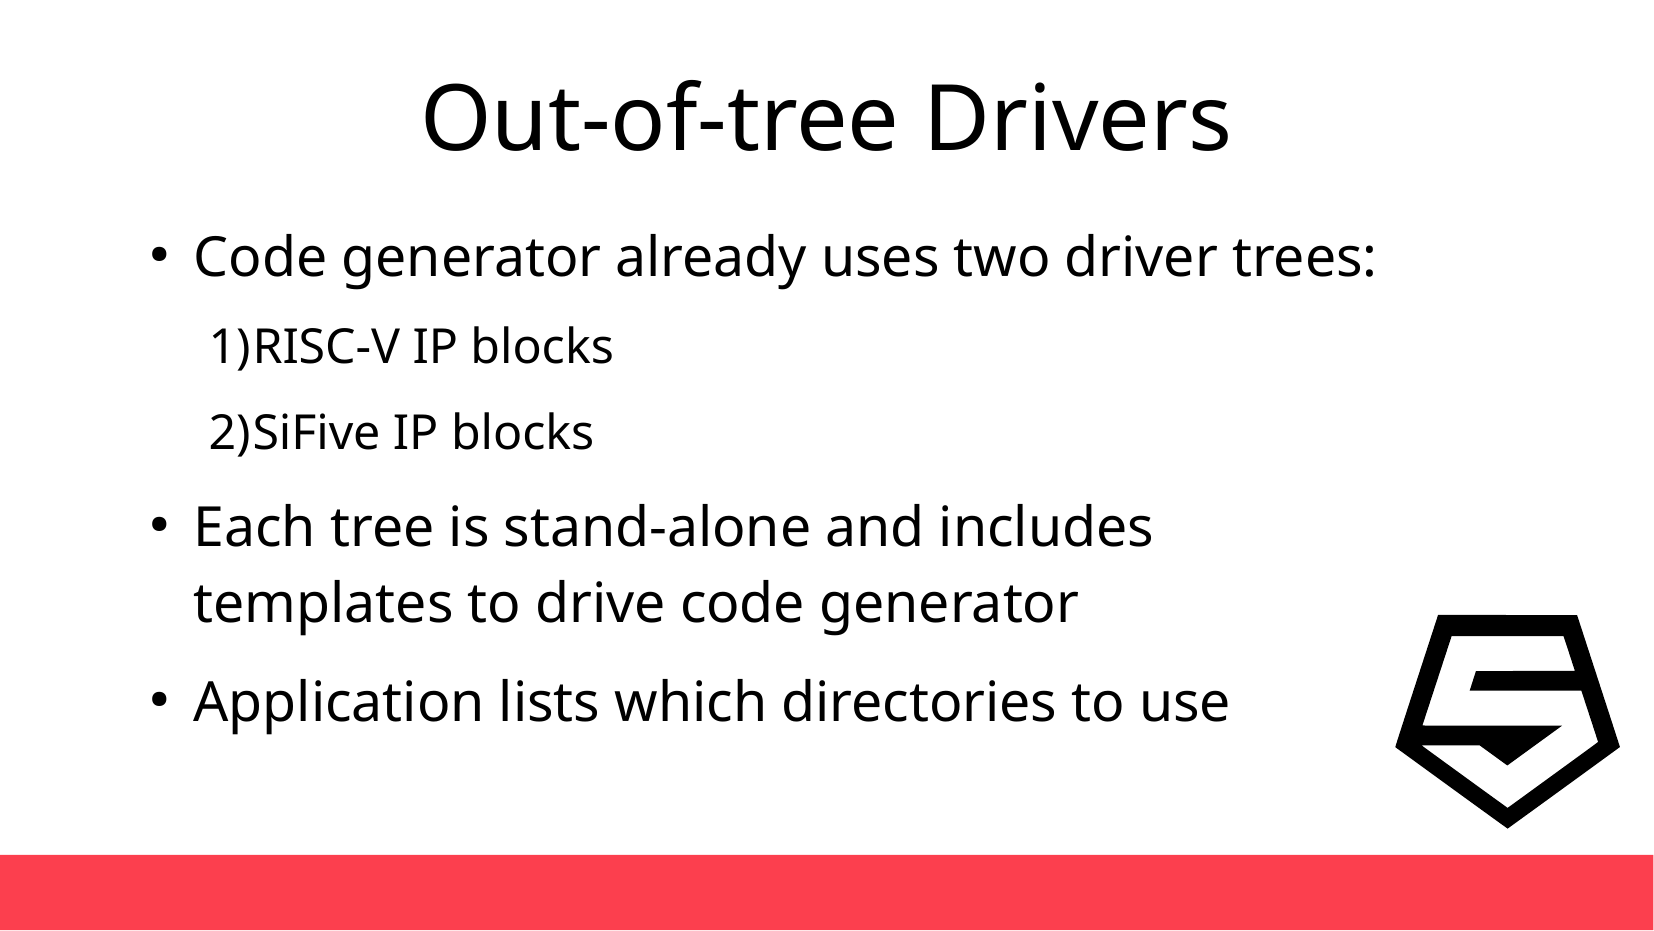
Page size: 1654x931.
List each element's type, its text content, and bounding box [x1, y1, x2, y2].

title Out-of-tree Drivers [82, 37, 1571, 193]
list Code generator already uses two driver trees: RISC-V IP blocks SiFive IP blocks Each tree is stand-alone and includes templates to drive code generator Application lists which directories to use [134, 217, 1395, 810]
